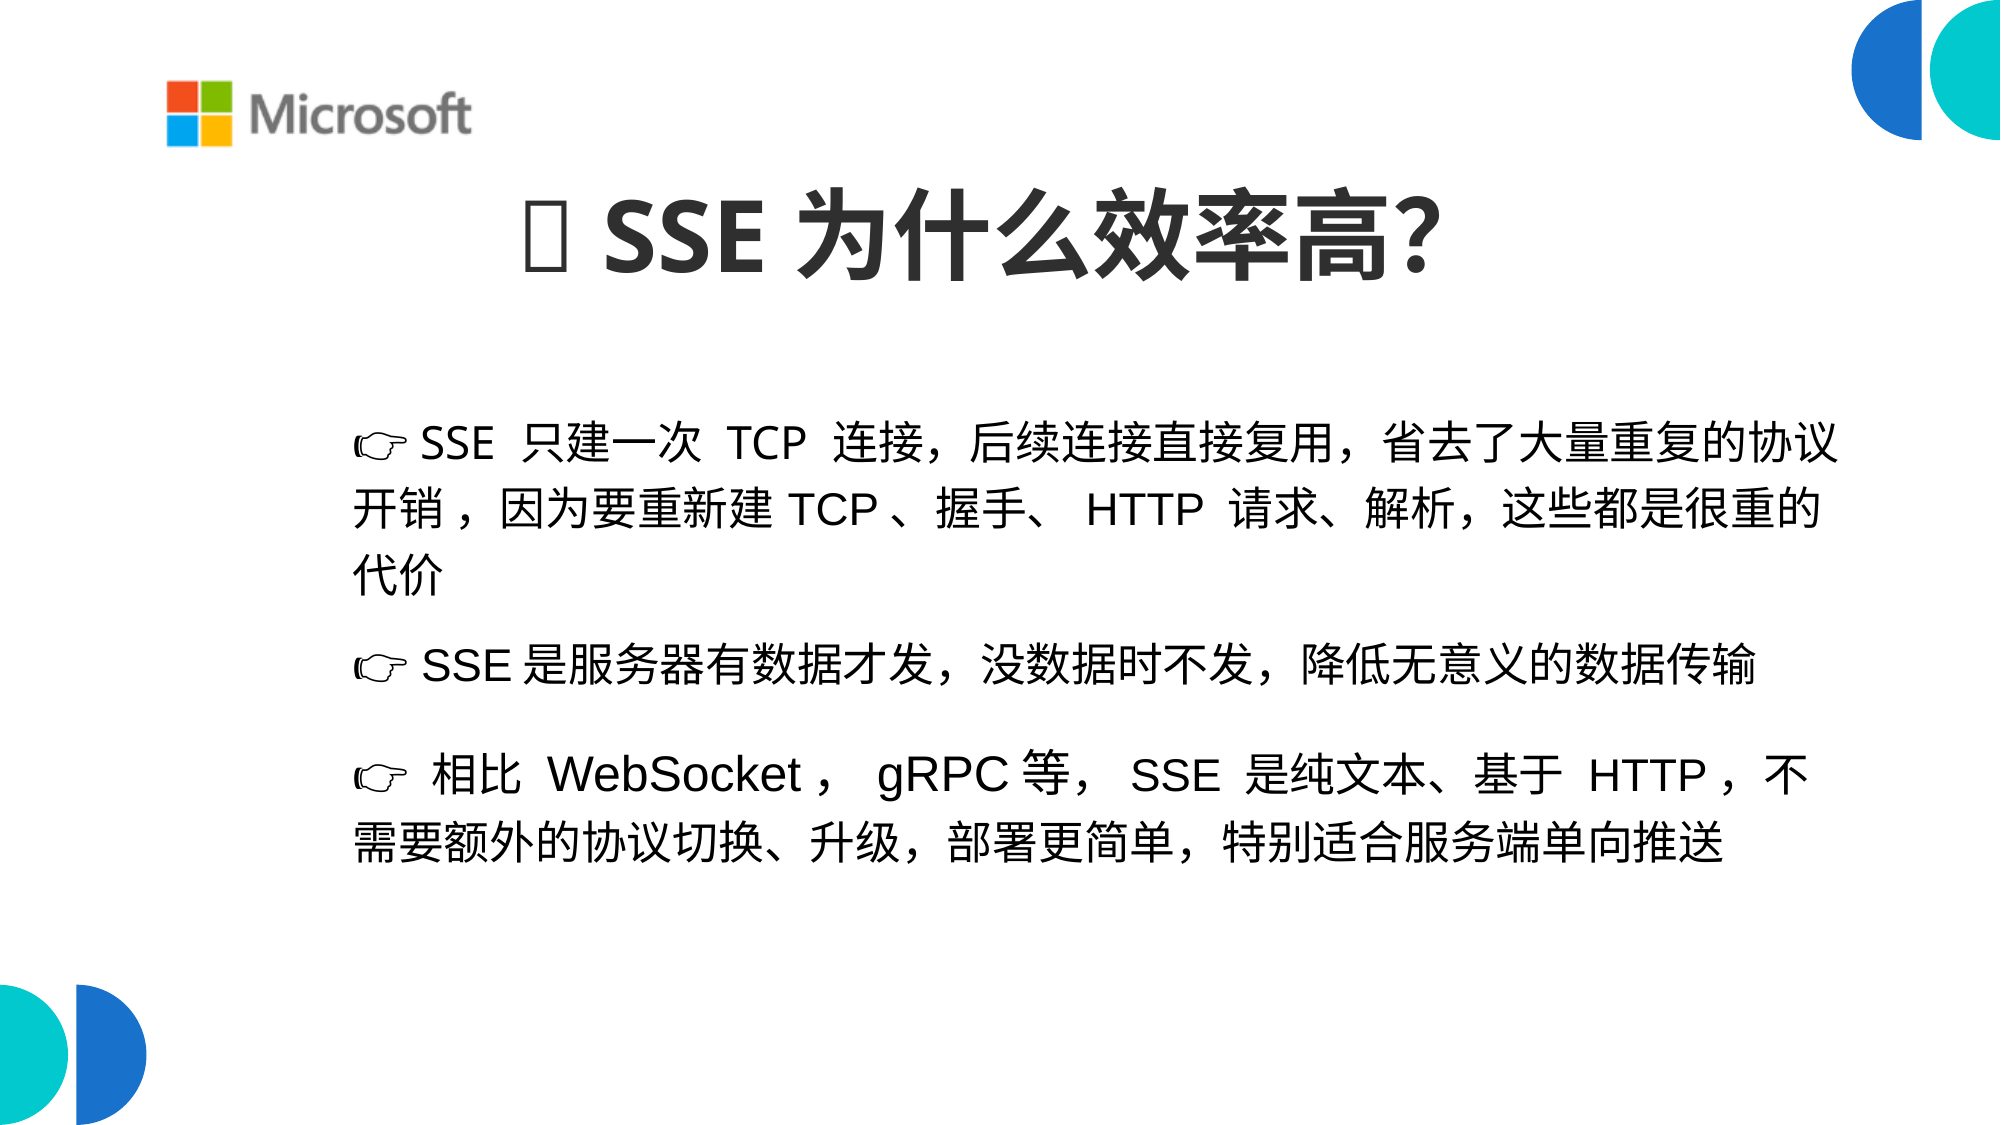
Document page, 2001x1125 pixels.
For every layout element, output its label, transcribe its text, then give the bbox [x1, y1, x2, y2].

title 🚀 SSE为什么效率高？ [143, 139, 1867, 325]
text_box 👉 SSE 只建一次 TCP 连接，后续连接直接复用，省去了大量重复的协议开销 ，因为要重新建TCP、握手、HTTP 请求、解析，这些都是很重的代价 [337, 398, 1872, 596]
picture [85, 41, 552, 189]
text_box 👉 相比 WebSocket，gRPC等，SSE 是纯文本、基于 HTTP，不需要额外的协议切换、升级，部署更简单，特别适合服务端单向推送 [337, 726, 1860, 915]
text_box 👉 SSE是服务器有数据才发，没数据时不发，降低无意义的数据传输 [337, 621, 1823, 717]
